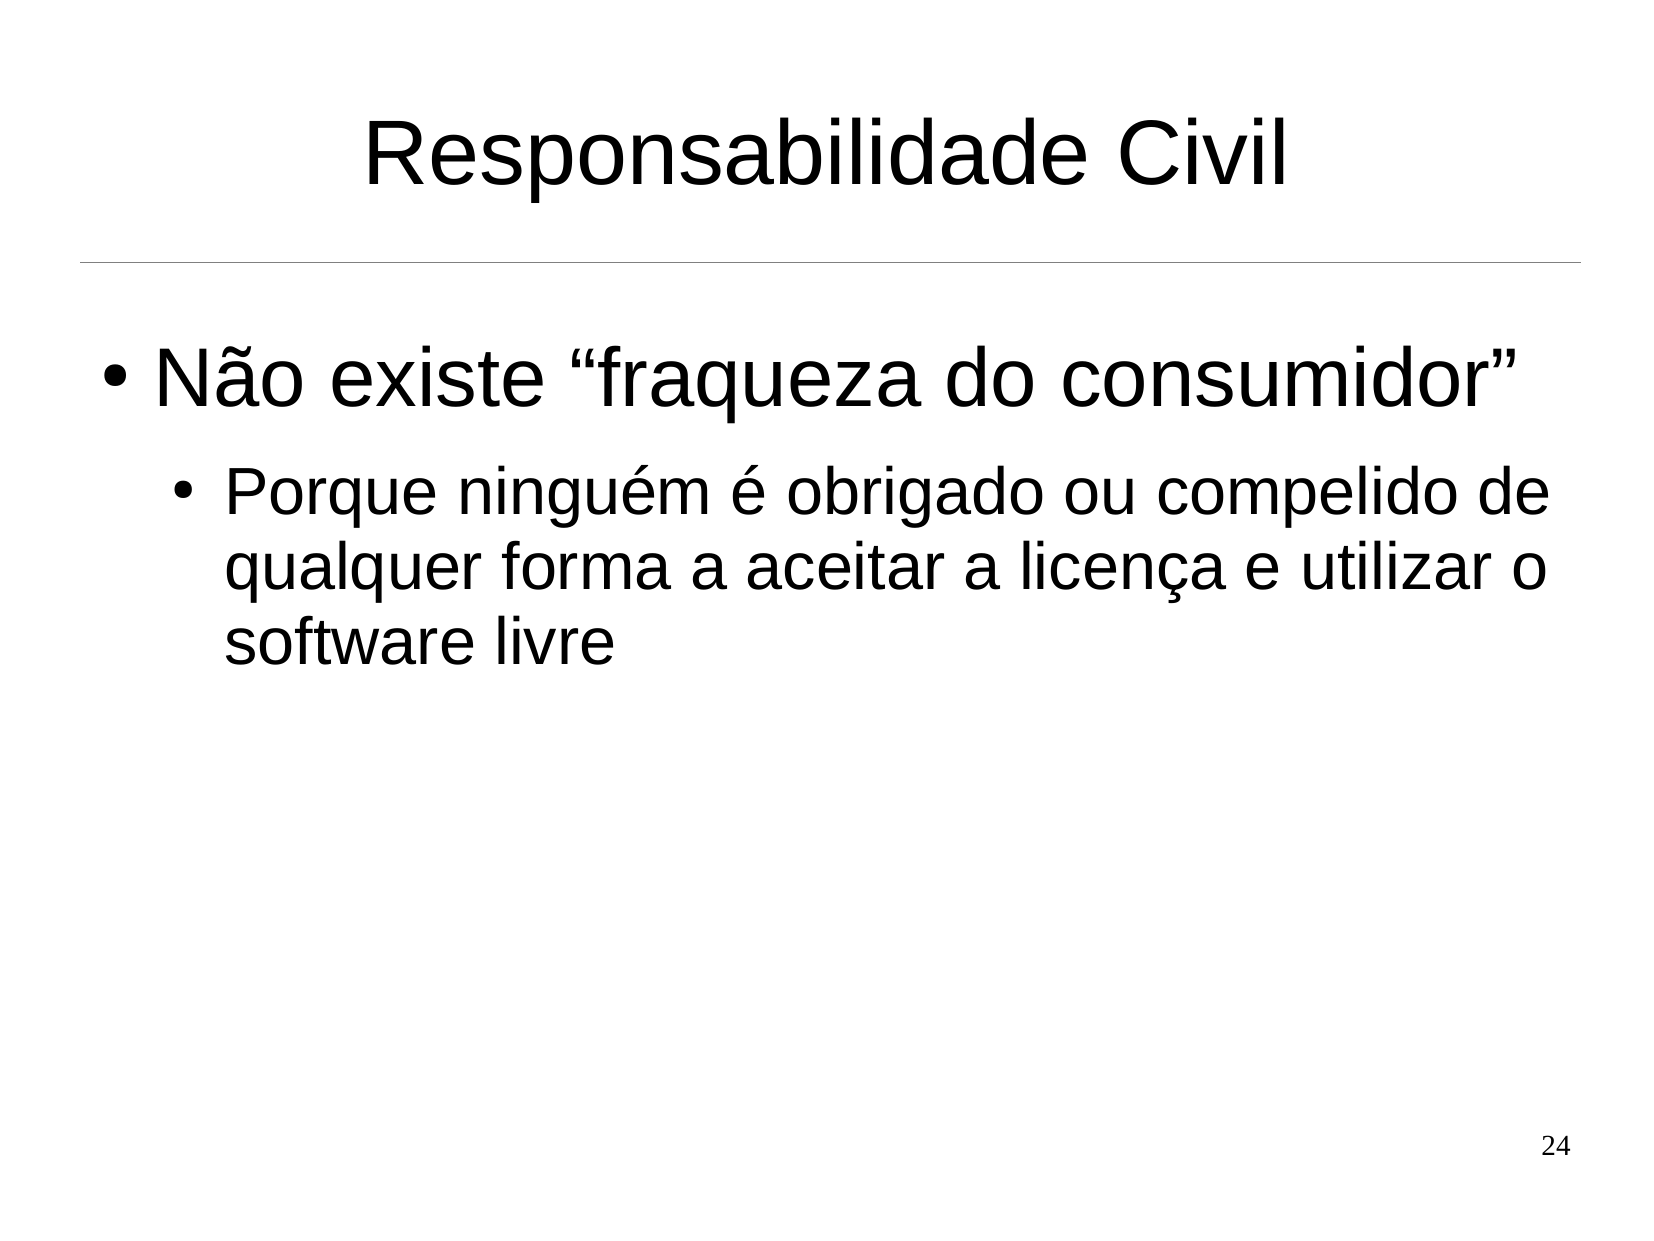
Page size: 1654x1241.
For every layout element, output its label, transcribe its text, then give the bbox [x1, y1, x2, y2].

list Não existe “fraqueza do consumidor” Porque ninguém é obrigado ou compelido de qualquer forma a aceitar a licença e utilizar o software livre [82, 331, 1571, 1077]
title Responsabilidade Civil [82, 56, 1571, 250]
